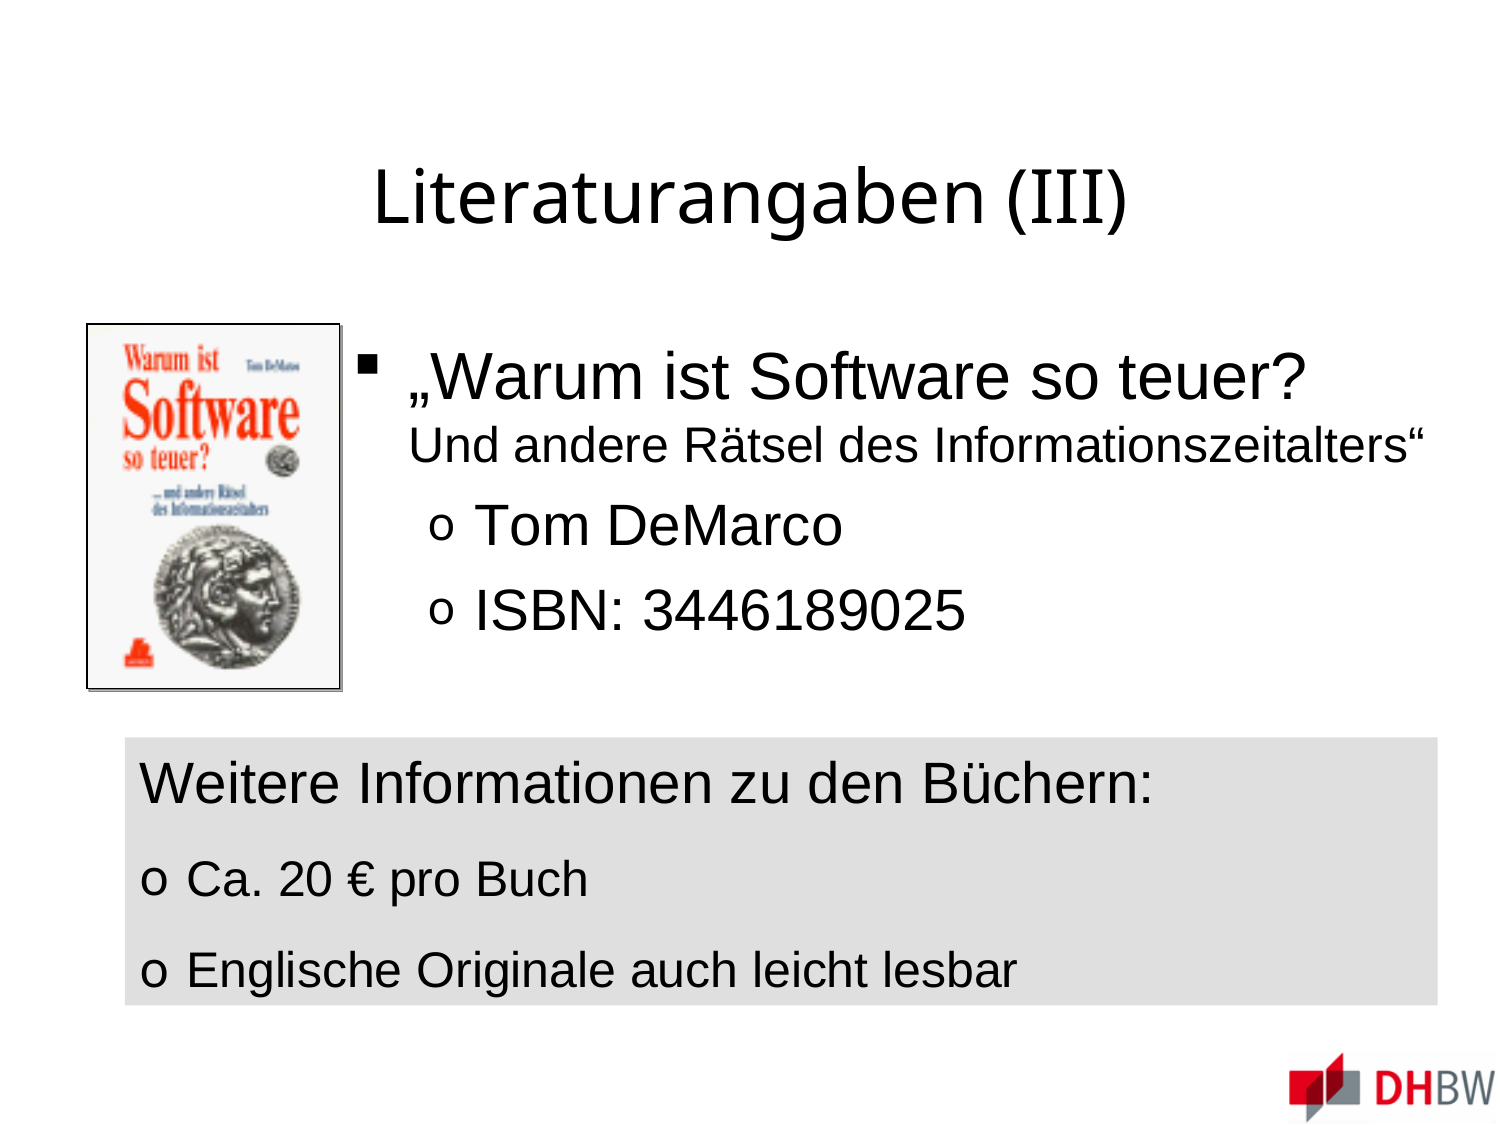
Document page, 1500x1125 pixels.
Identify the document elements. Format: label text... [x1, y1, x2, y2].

picture [87, 324, 339, 688]
text_box Weitere Informationen zu den Büchern: Ca. 20 € pro Buch Englische Originale auch leicht lesbar [124, 737, 1438, 1006]
picture [1288, 1051, 1496, 1124]
list „Warum ist Software so teuer? Und andere Rätsel des Informationszeitalters“ Tom DeMarco ISBN: 3446189025 [337, 324, 1450, 1051]
title Literaturangaben (III) [112, 99, 1388, 288]
